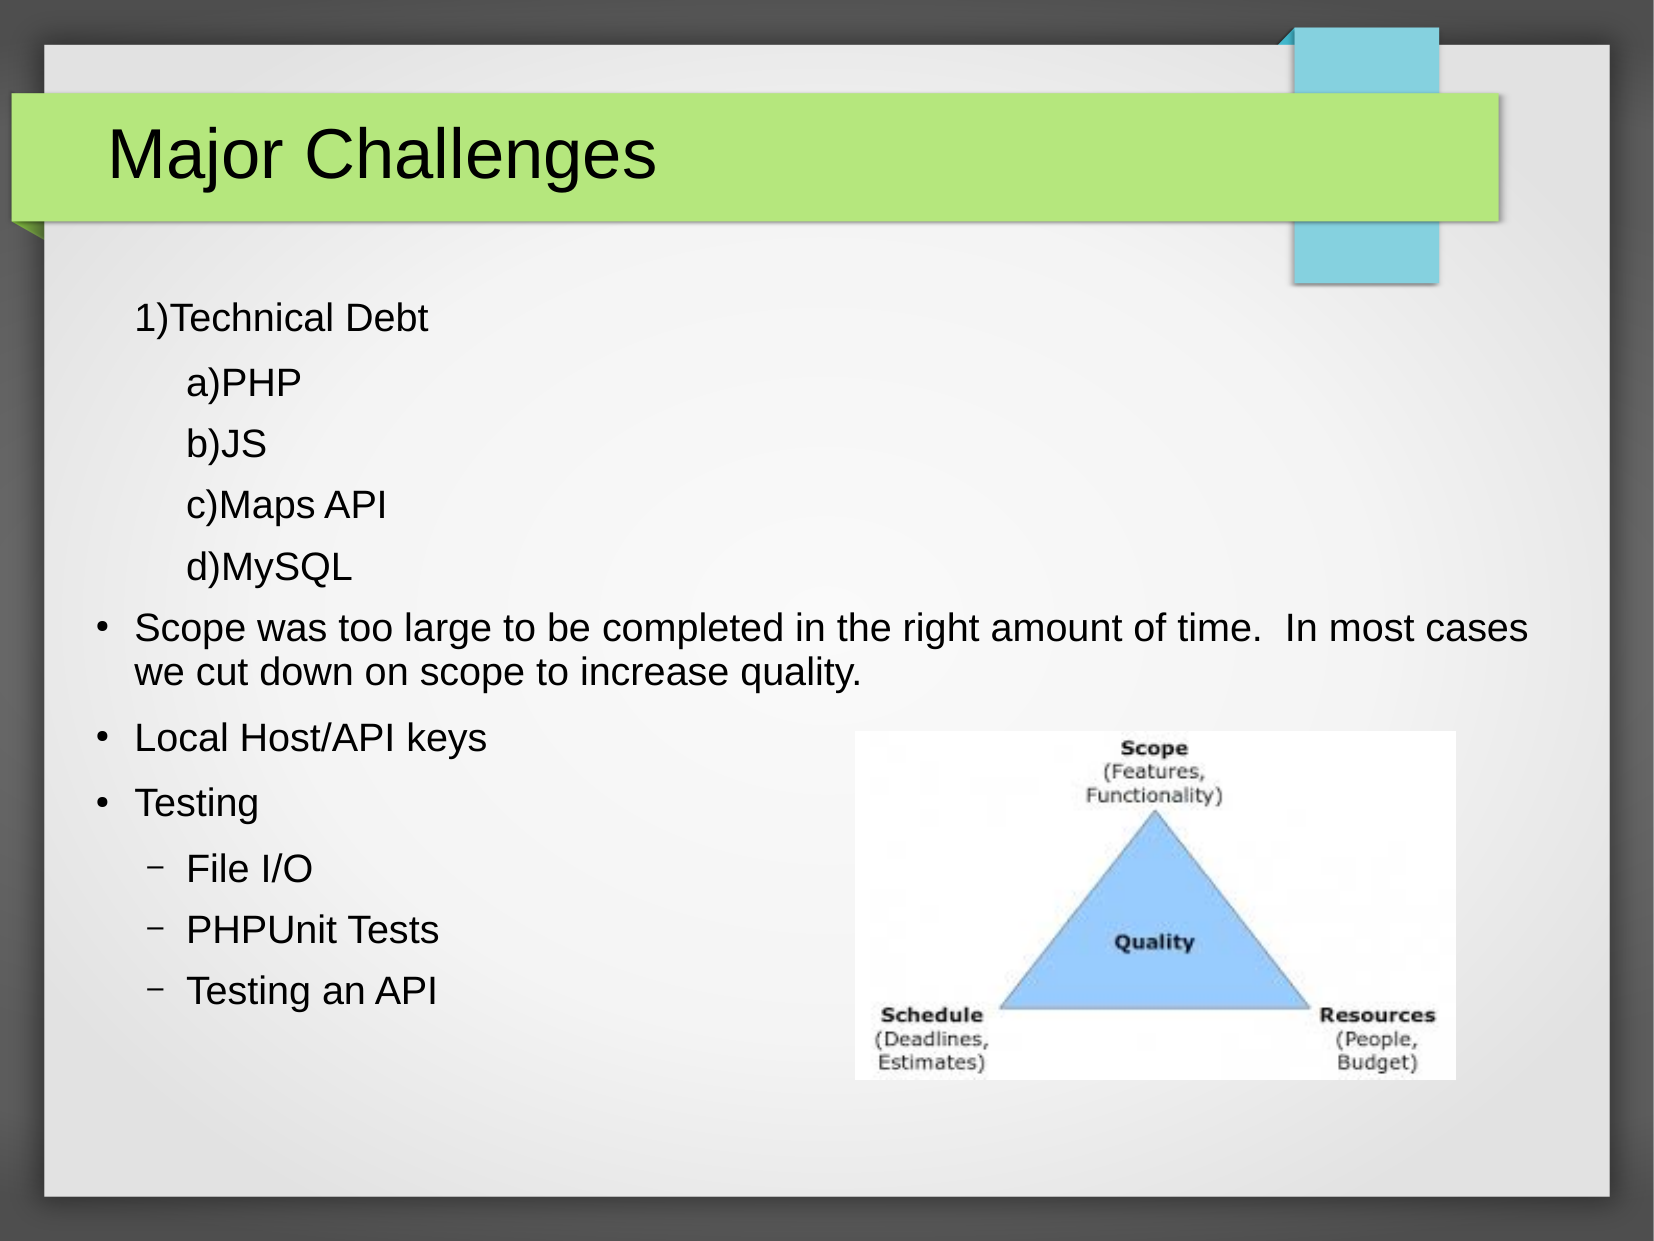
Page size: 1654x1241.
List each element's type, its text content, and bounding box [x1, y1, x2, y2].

list 1)Technical Debt a)PHP b)JS c)Maps API d)MySQL Scope was too large to be completed in the right amount of time. In most cases we cut down on scope to increase quality. Local Host/API keys Testing File I/O PHPUnit Tests Testing an API [82, 295, 1571, 1015]
picture [0, 0, 1654, 1241]
title Major Challenges [82, 94, 1264, 213]
